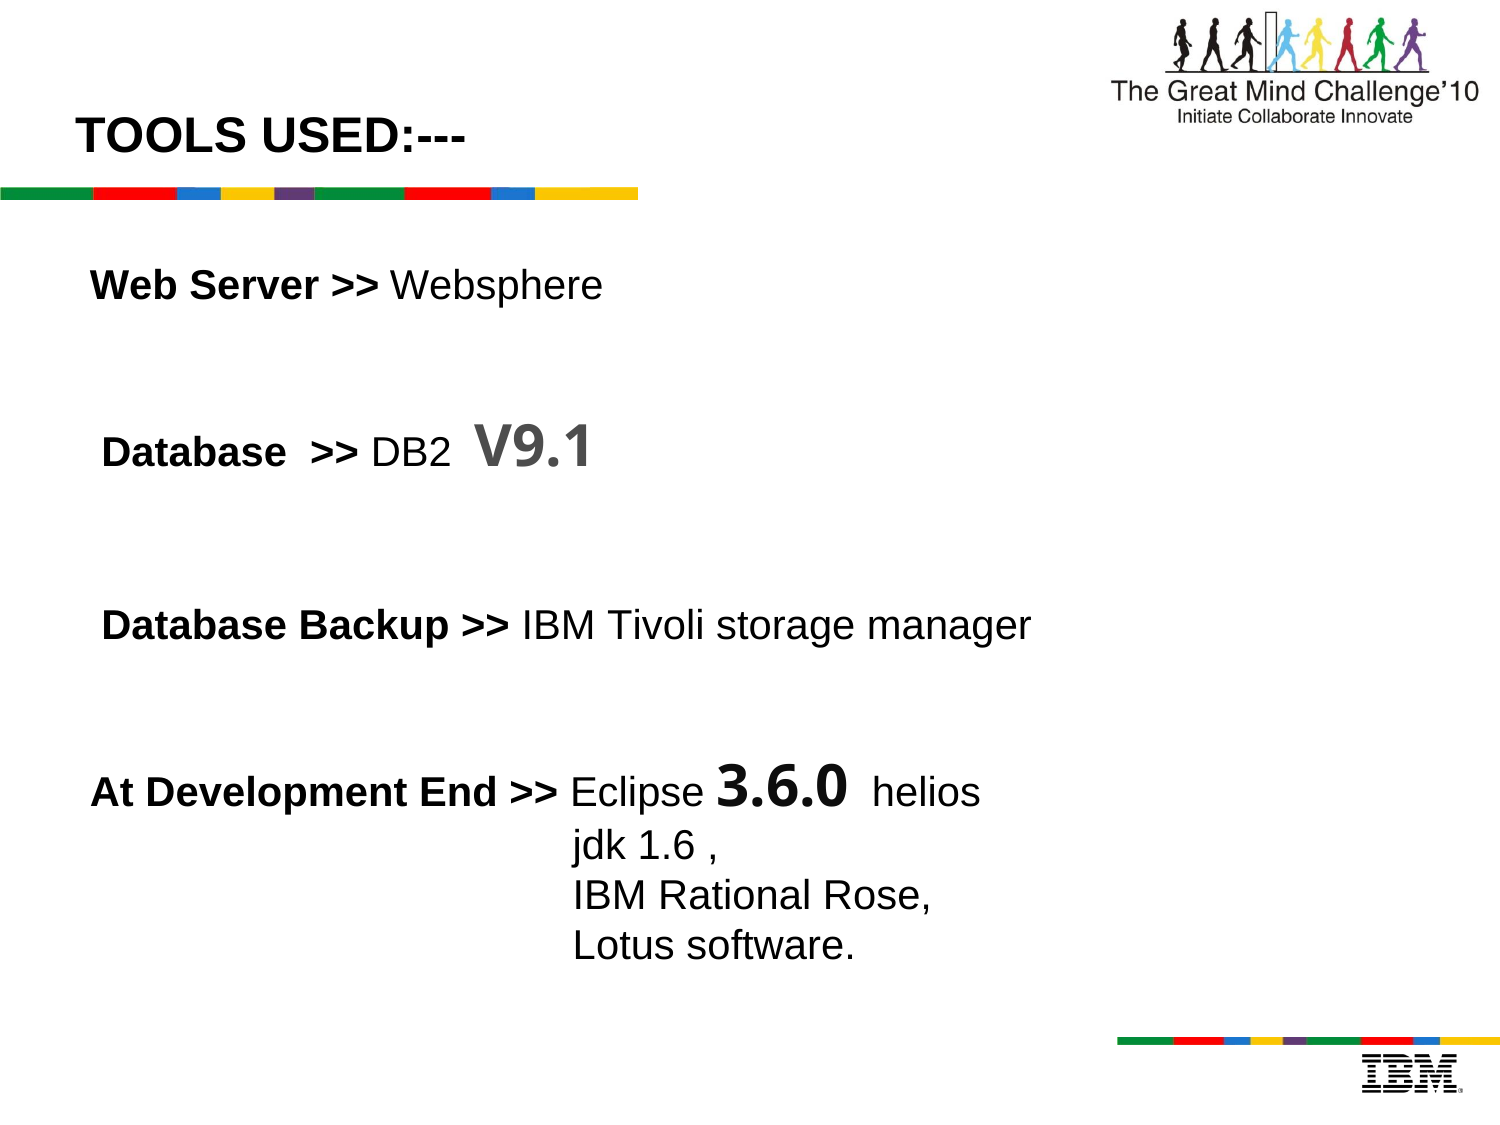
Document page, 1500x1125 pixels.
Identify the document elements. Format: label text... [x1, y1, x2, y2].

text_box TOOLS USED:--- [74, 24, 563, 163]
picture [1375, 1037, 1500, 1045]
picture [0, 187, 638, 200]
picture [1362, 1054, 1463, 1093]
picture [1087, 0, 1500, 150]
text_box Web Server >> Websphere Database >> DB2 V9.1 Database Backup >> IBM Tivoli storage manager At Development End >> Eclipse 3.6.0 helios jdk 1.6 , IBM Rational Rose, Lotus software. [74, 249, 1375, 1076]
